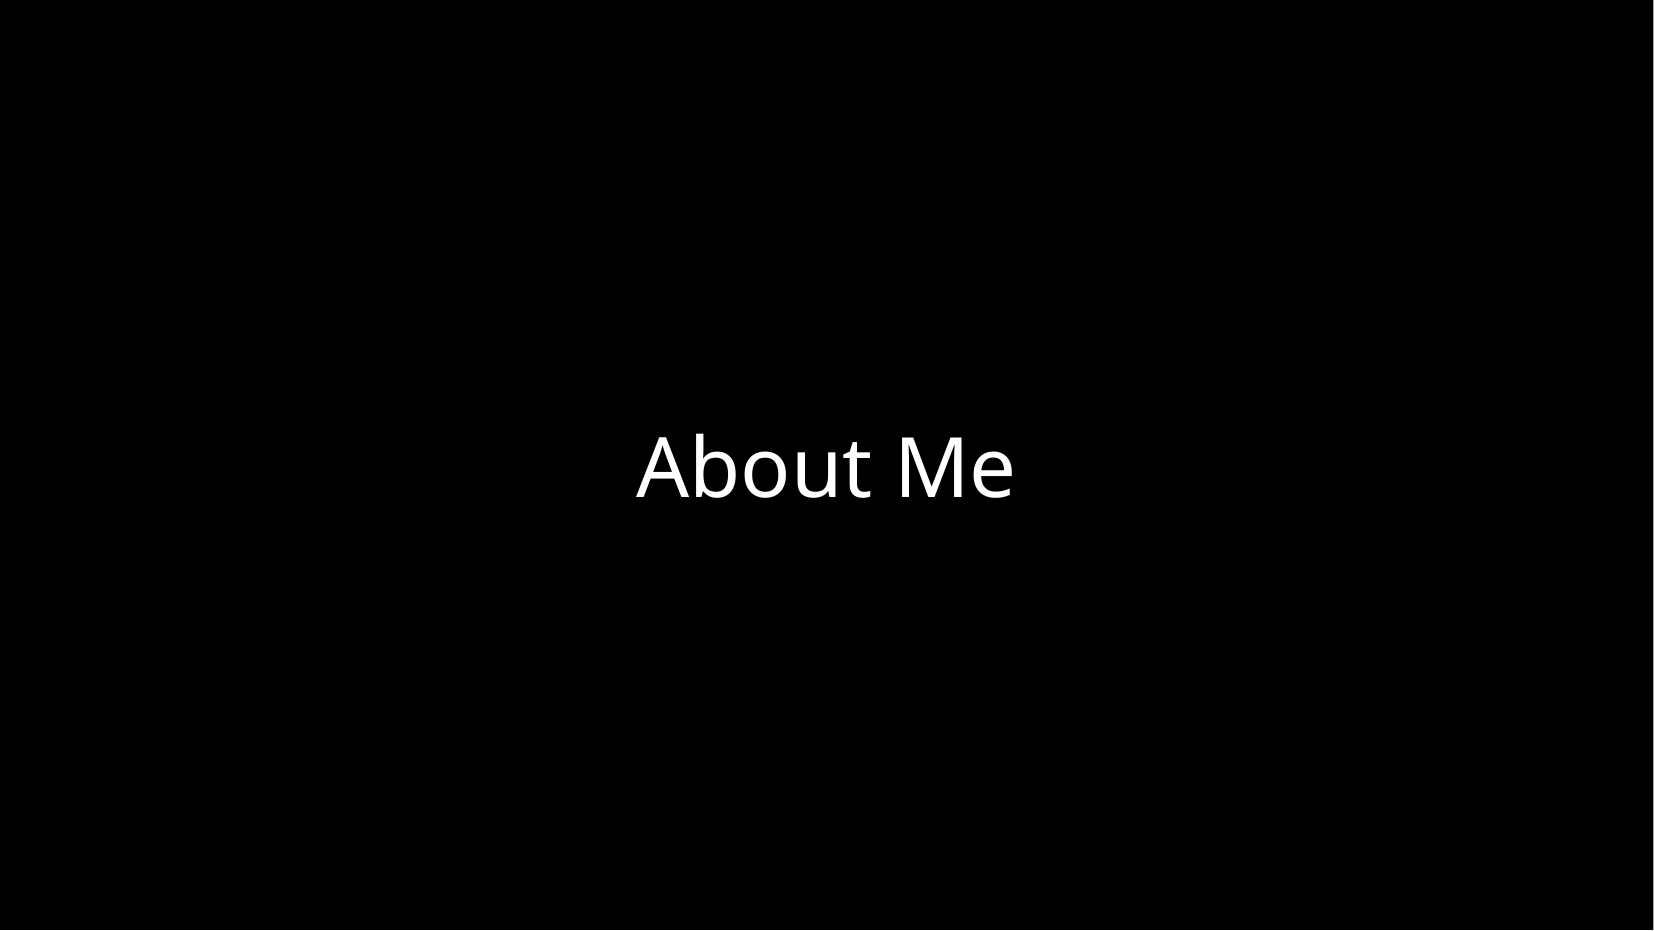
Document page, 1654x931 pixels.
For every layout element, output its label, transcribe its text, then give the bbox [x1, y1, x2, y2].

subtitle About Me [82, 46, 1571, 884]
